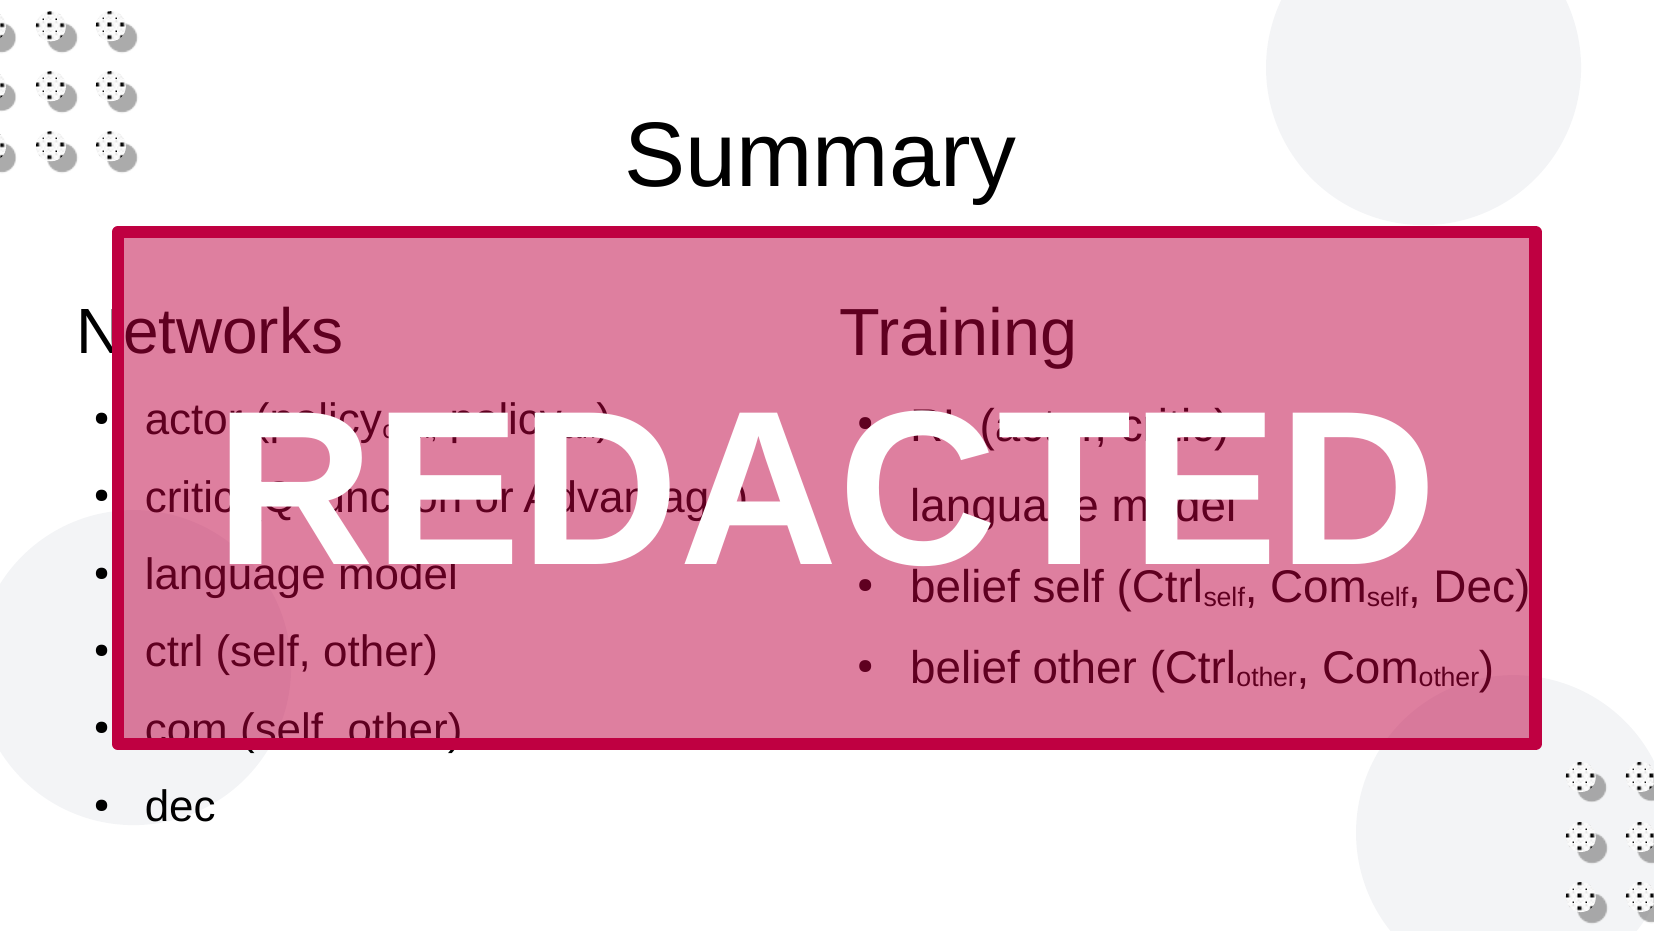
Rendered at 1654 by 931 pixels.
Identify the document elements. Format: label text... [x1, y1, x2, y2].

picture [1625, 881, 1654, 912]
list Training RL (actor, critic) language model belief self (Ctrlself, Comself, Dec) belief other (Ctrlother, Comother) [839, 295, 1566, 835]
picture [99, 71, 122, 76]
picture [1625, 821, 1654, 853]
picture [1625, 761, 1654, 792]
picture [0, 14, 6, 39]
picture [95, 11, 126, 42]
picture [35, 131, 67, 162]
title Summary [76, 76, 1565, 233]
picture [0, 134, 7, 159]
list Networks actor (policycom, policyctrl) critic (Q function or Advantage) language model ctrl (self, other) com (self, other) dec [76, 295, 803, 835]
text_box REDACTED [118, 231, 1536, 745]
picture [1565, 821, 1596, 853]
picture [1565, 882, 1596, 913]
picture [35, 71, 66, 102]
picture [1566, 761, 1596, 793]
picture [0, 74, 6, 99]
picture [35, 11, 66, 42]
